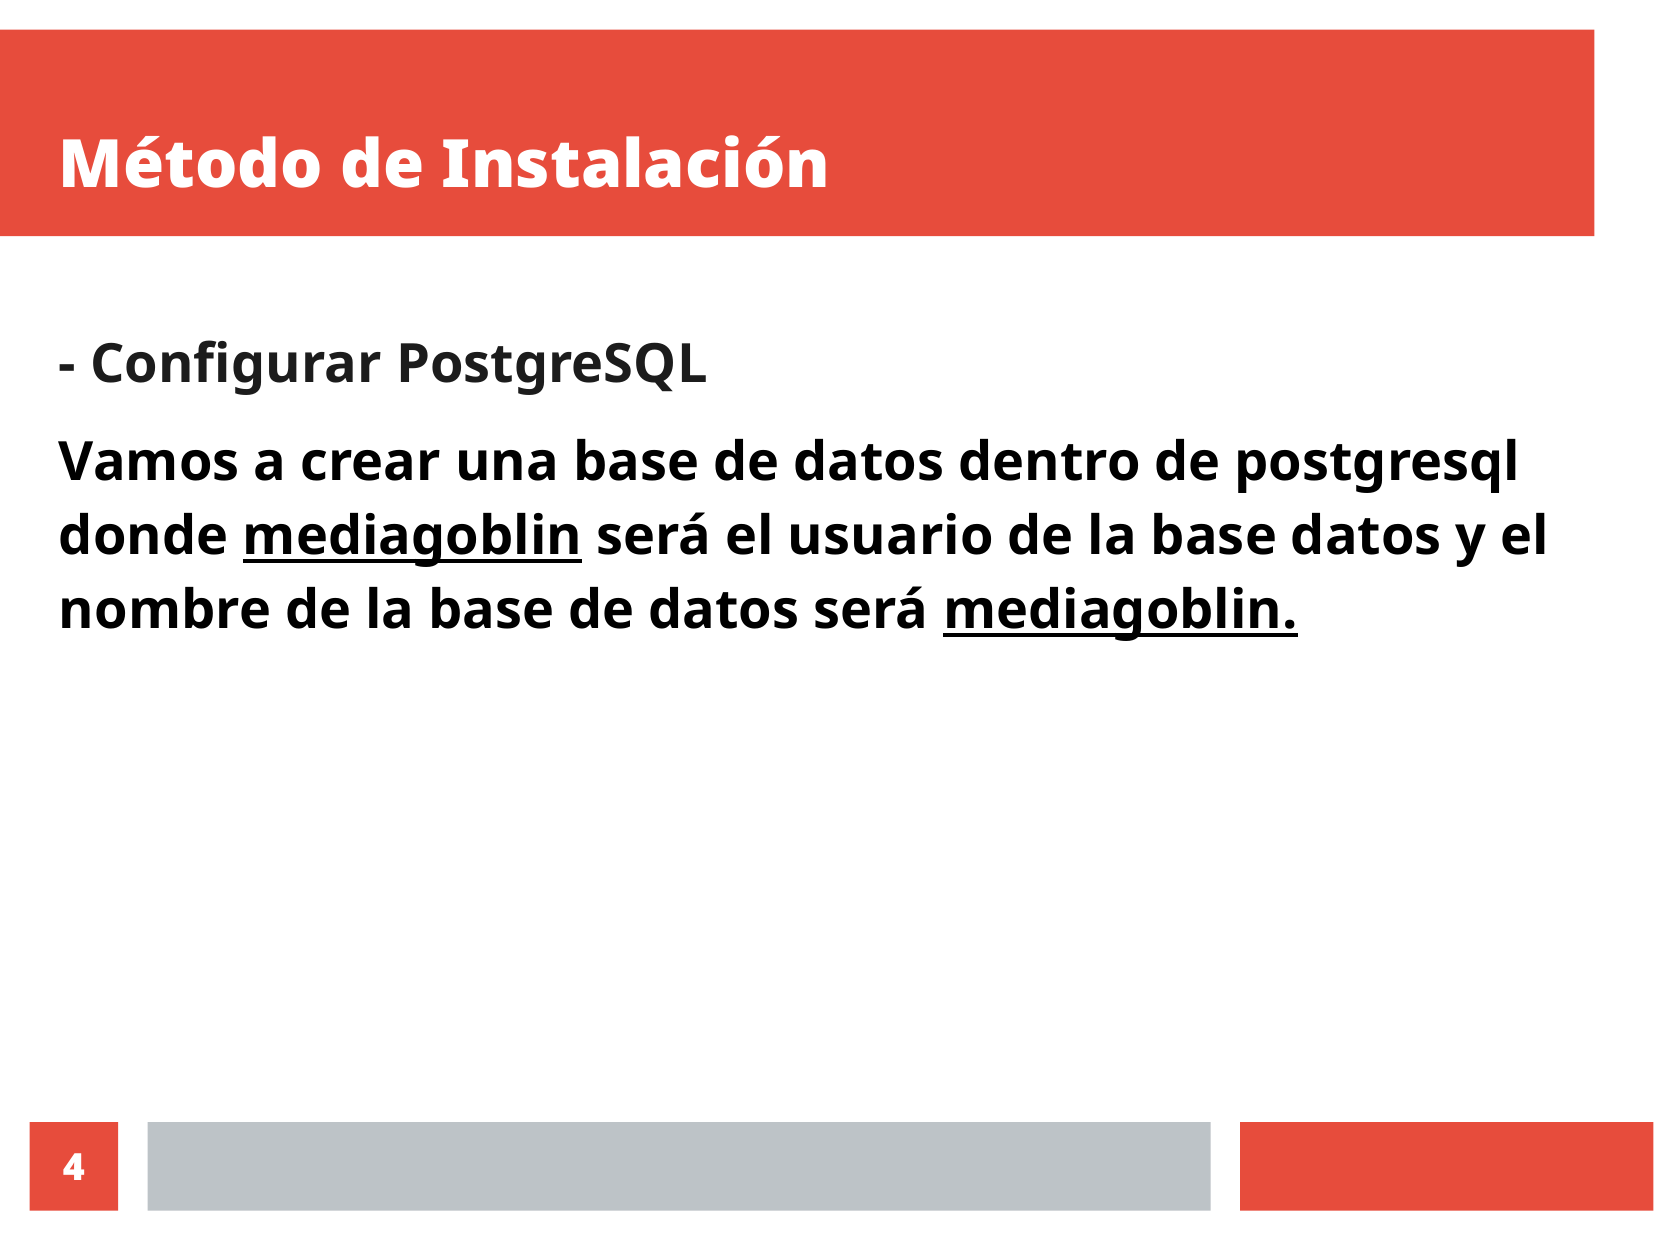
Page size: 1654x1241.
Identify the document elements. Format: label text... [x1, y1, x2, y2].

list - Configurar PostgreSQL Vamos a crear una base de datos dentro de postgresql donde mediagoblin será el usuario de la base datos y el nombre de la base de datos será mediagoblin. [59, 324, 1565, 1093]
title Método de Instalación [59, 59, 1595, 207]
